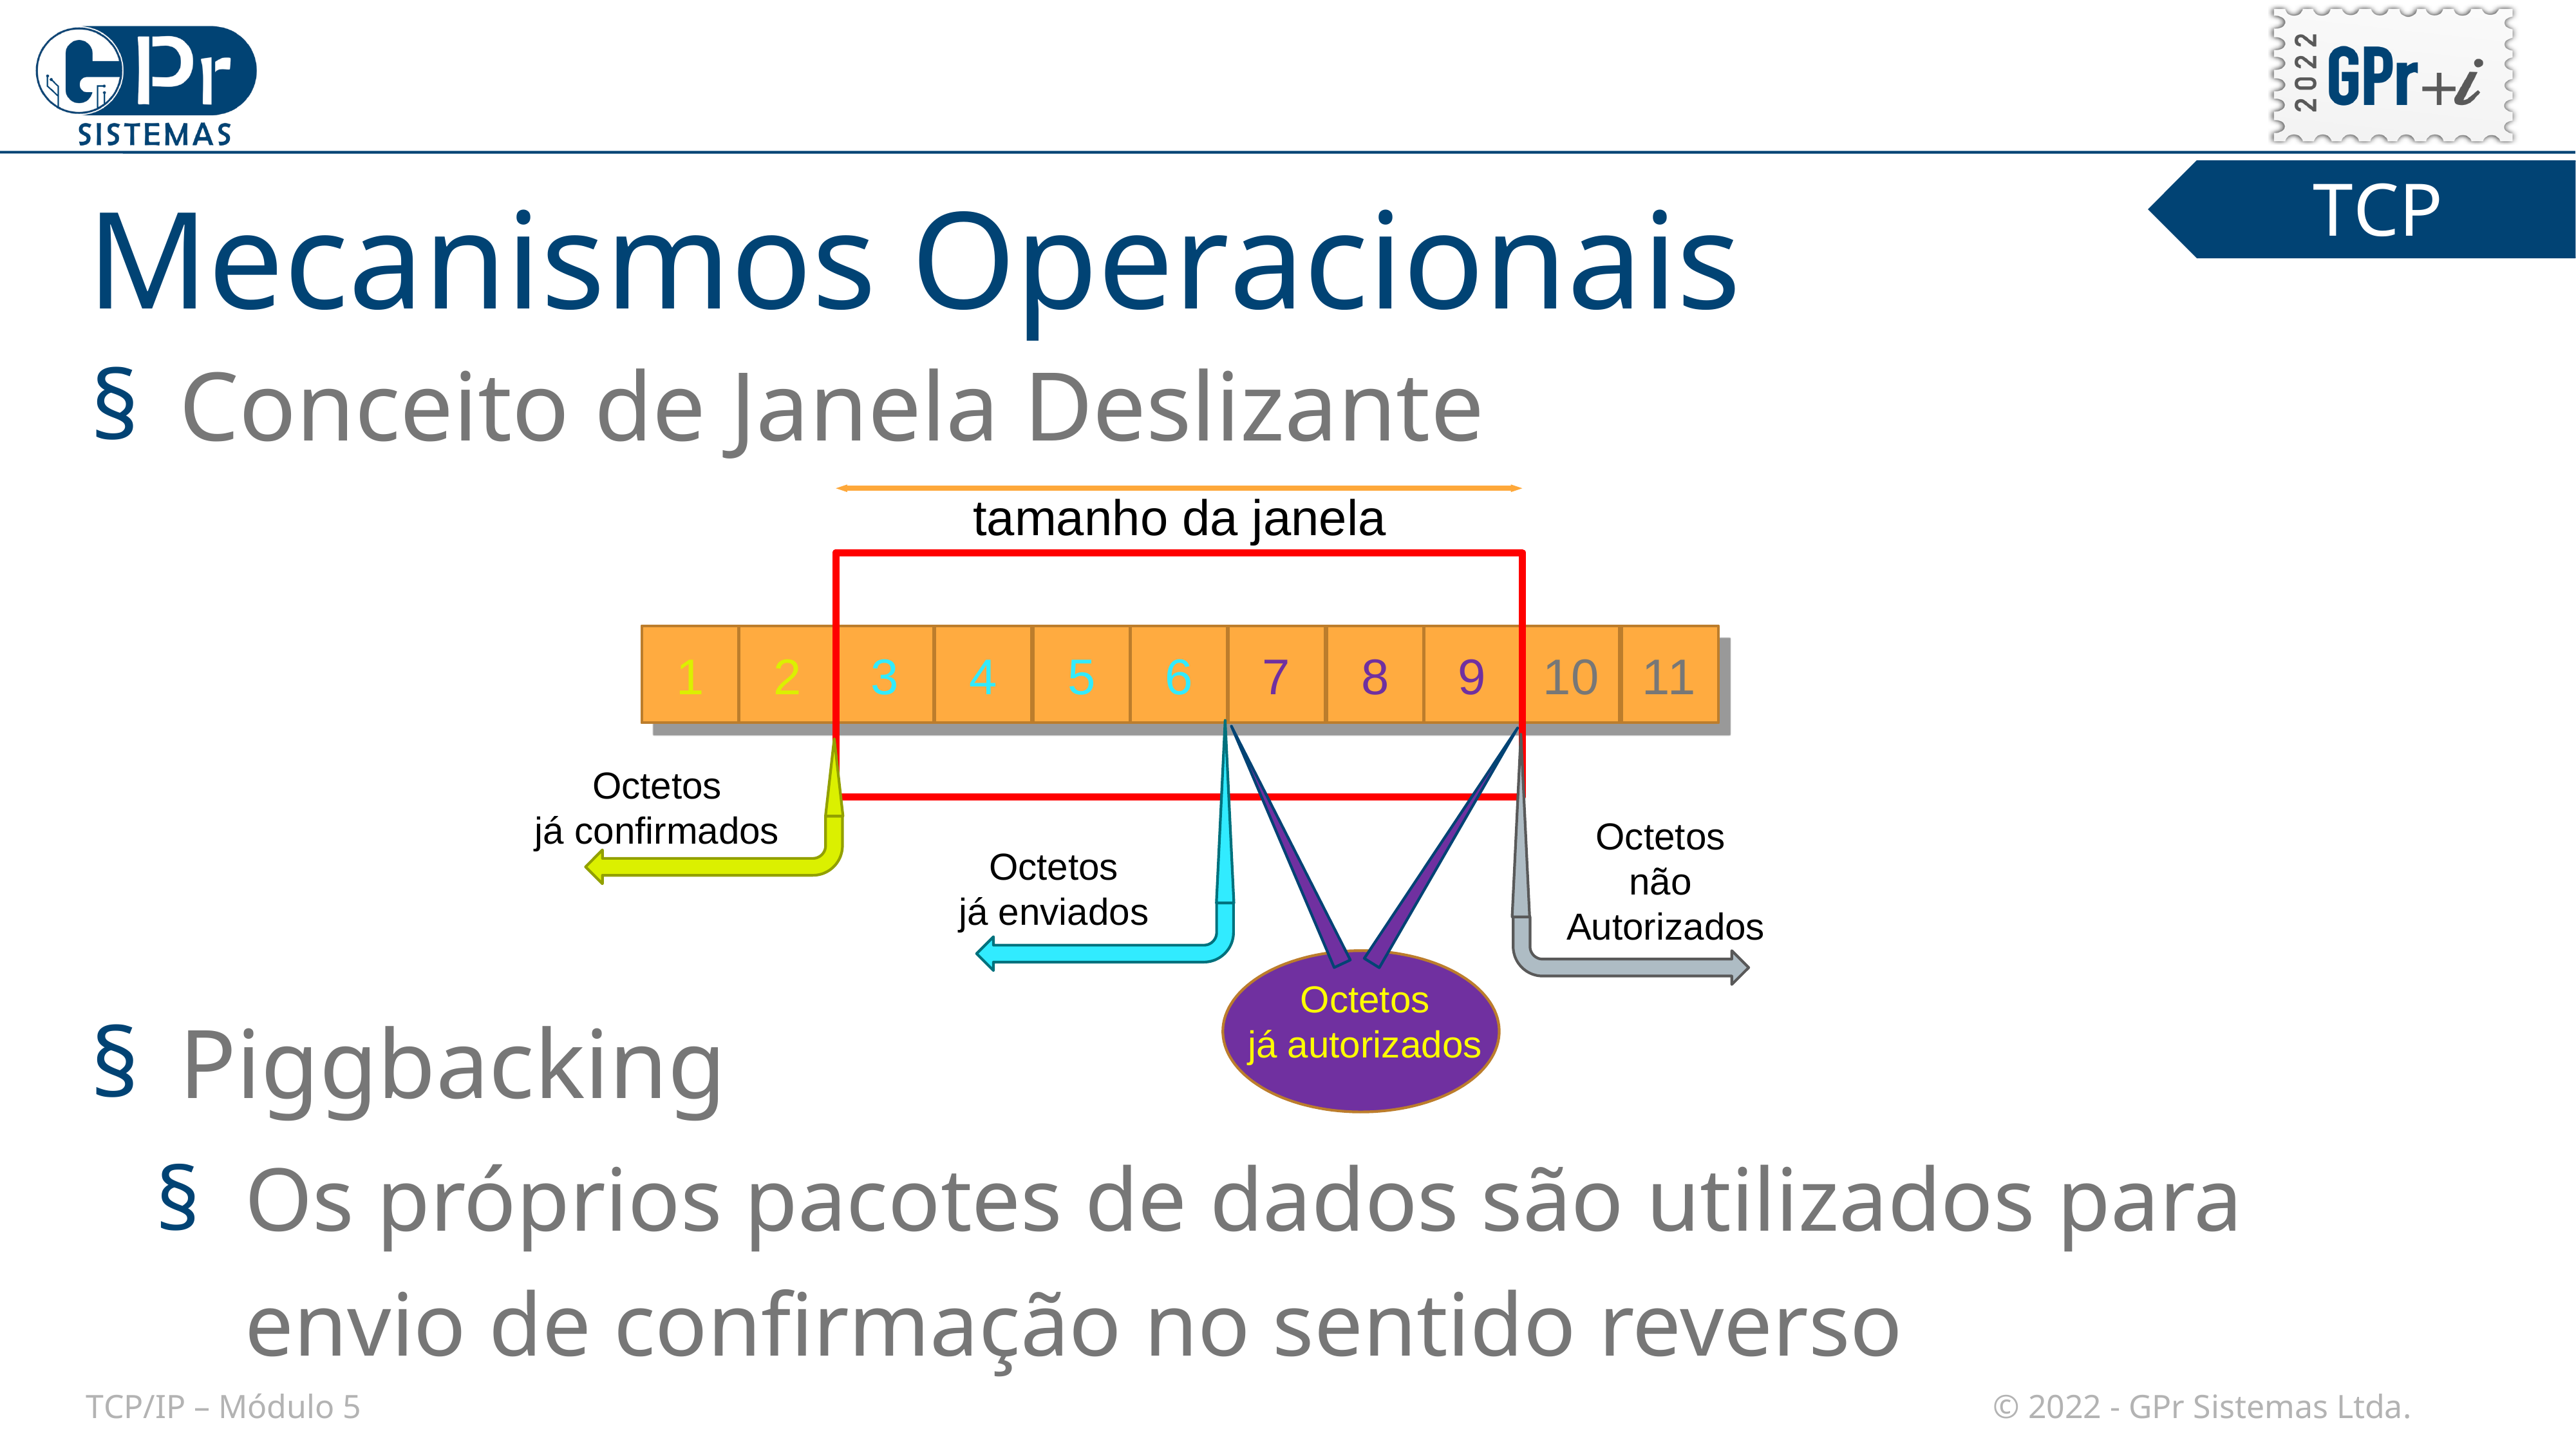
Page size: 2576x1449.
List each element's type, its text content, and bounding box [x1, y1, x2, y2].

text_box TCP [2219, 157, 2537, 256]
text_box 11 [1622, 626, 1718, 723]
text_box [976, 720, 1234, 971]
text_box 7 [1228, 626, 1325, 723]
text_box Octetos não Autorizados [1513, 808, 1517, 885]
list Mecanismos Operacionais [81, 169, 2496, 343]
text_box 8 [1327, 626, 1424, 723]
text_box tamanho da janela [913, 468, 1447, 564]
text_box [1231, 726, 1518, 970]
text_box [1512, 734, 1749, 985]
text_box 10 [1526, 626, 1619, 723]
picture [2268, 4, 2519, 145]
text_box 1 [642, 626, 738, 723]
text_box [585, 739, 843, 884]
text_box Octetos já autorizados [1217, 970, 1513, 1067]
text_box [1619, 626, 1622, 723]
text_box Octetos já enviados [907, 838, 1201, 934]
picture [34, 26, 257, 147]
text_box 2 [739, 626, 832, 723]
text_box 5 [1033, 626, 1130, 723]
text_box 9 [1424, 626, 1519, 723]
text_box 4 [935, 626, 1031, 723]
text_box Octetos já confirmados [510, 757, 805, 853]
text_box Octetos não Autorizados [1525, 808, 1808, 904]
text_box [1237, 1067, 1485, 1112]
text_box 3 [840, 626, 934, 723]
text_box [2148, 160, 2576, 258]
text_box 6 [1131, 626, 1227, 723]
list Conceito de Janela Deslizante Piggbacking Os próprios pacotes de dados são utilizados para envio de confirmação no sentido reverso [80, 319, 2496, 1382]
